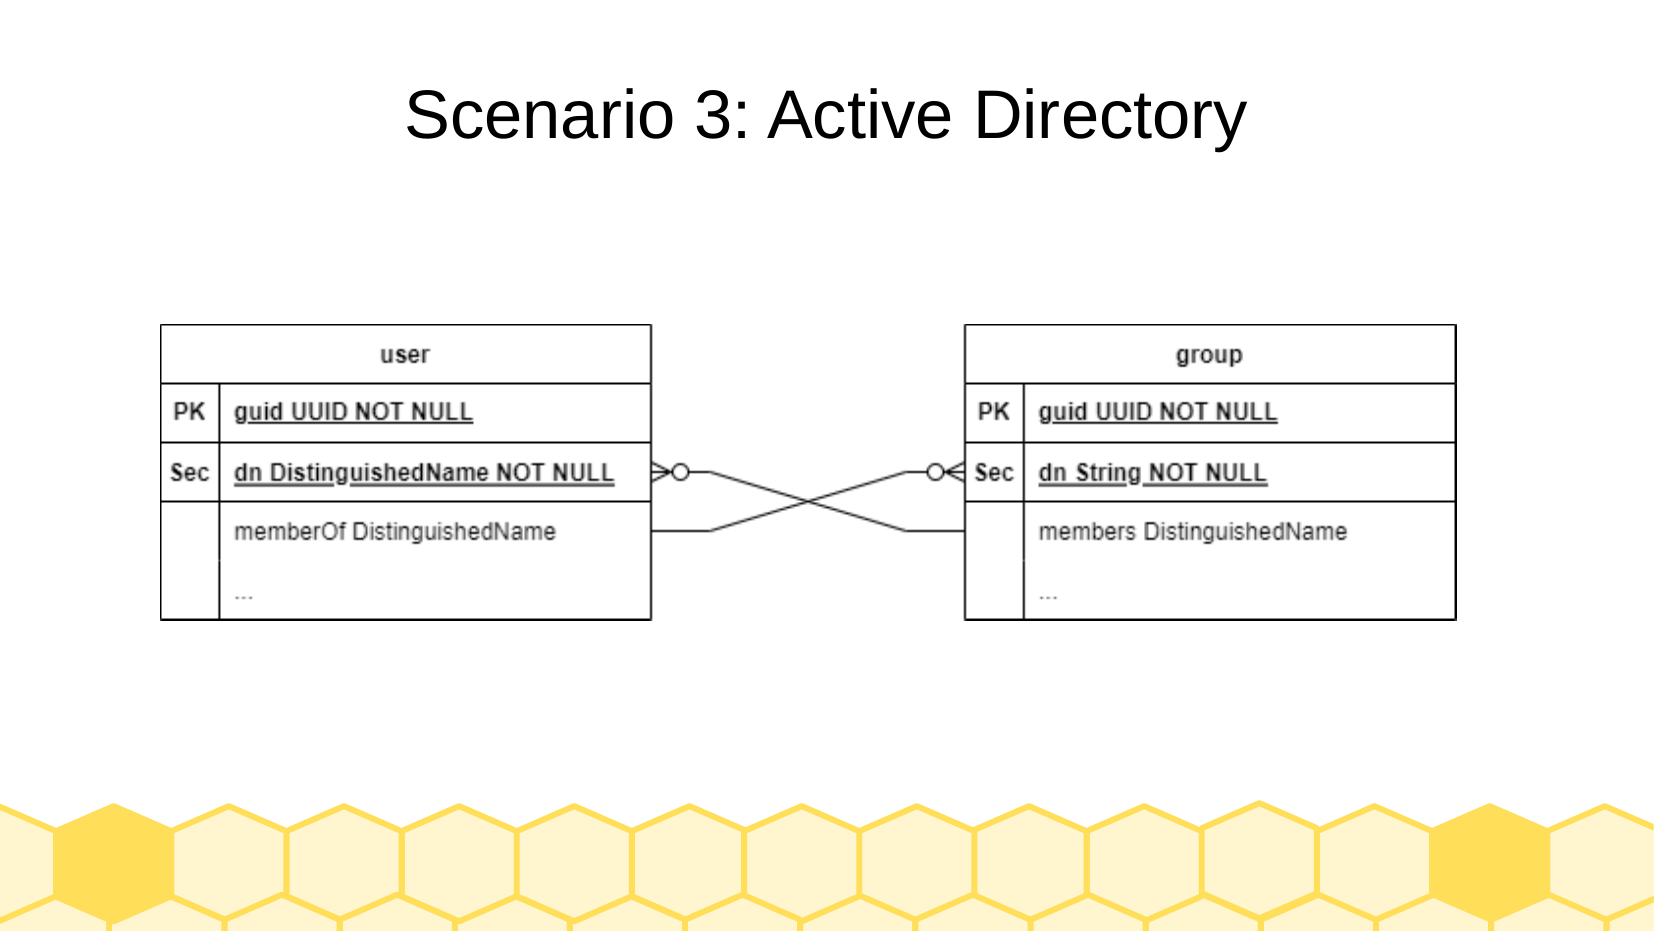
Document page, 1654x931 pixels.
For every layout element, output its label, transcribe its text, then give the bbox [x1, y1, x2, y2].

title Scenario 3: Active Directory [82, 37, 1571, 193]
picture [160, 324, 1457, 621]
